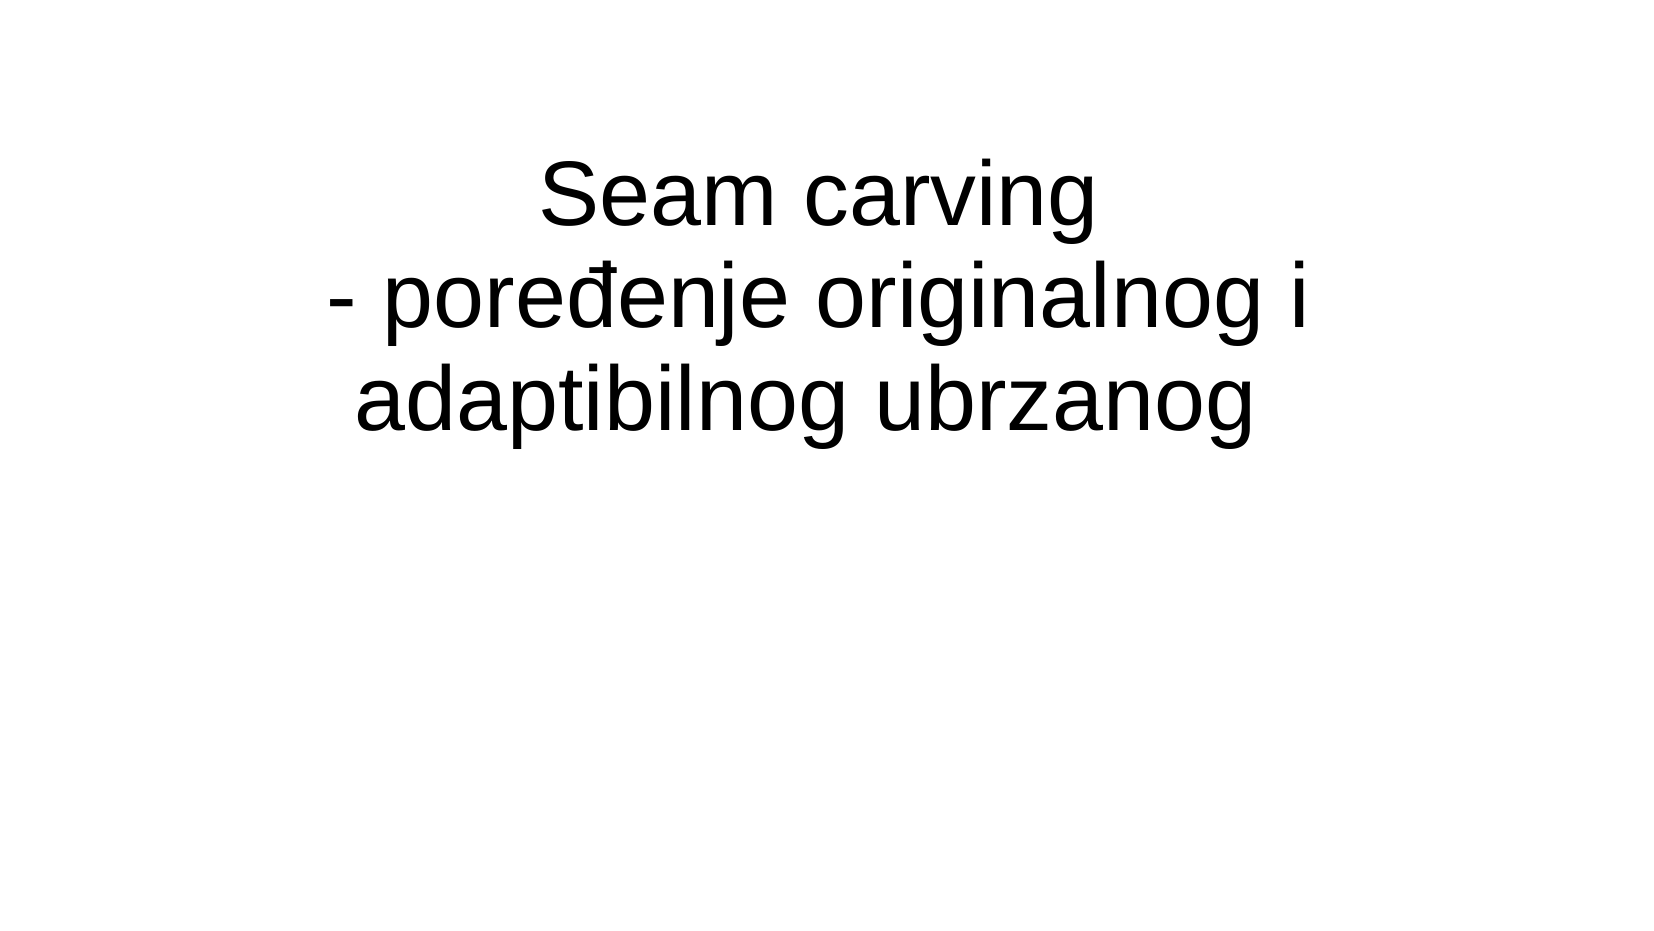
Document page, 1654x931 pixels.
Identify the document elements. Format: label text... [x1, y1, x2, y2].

title Seam carving - poređenje originalnog i adaptibilnog ubrzanog [75, 142, 1564, 451]
